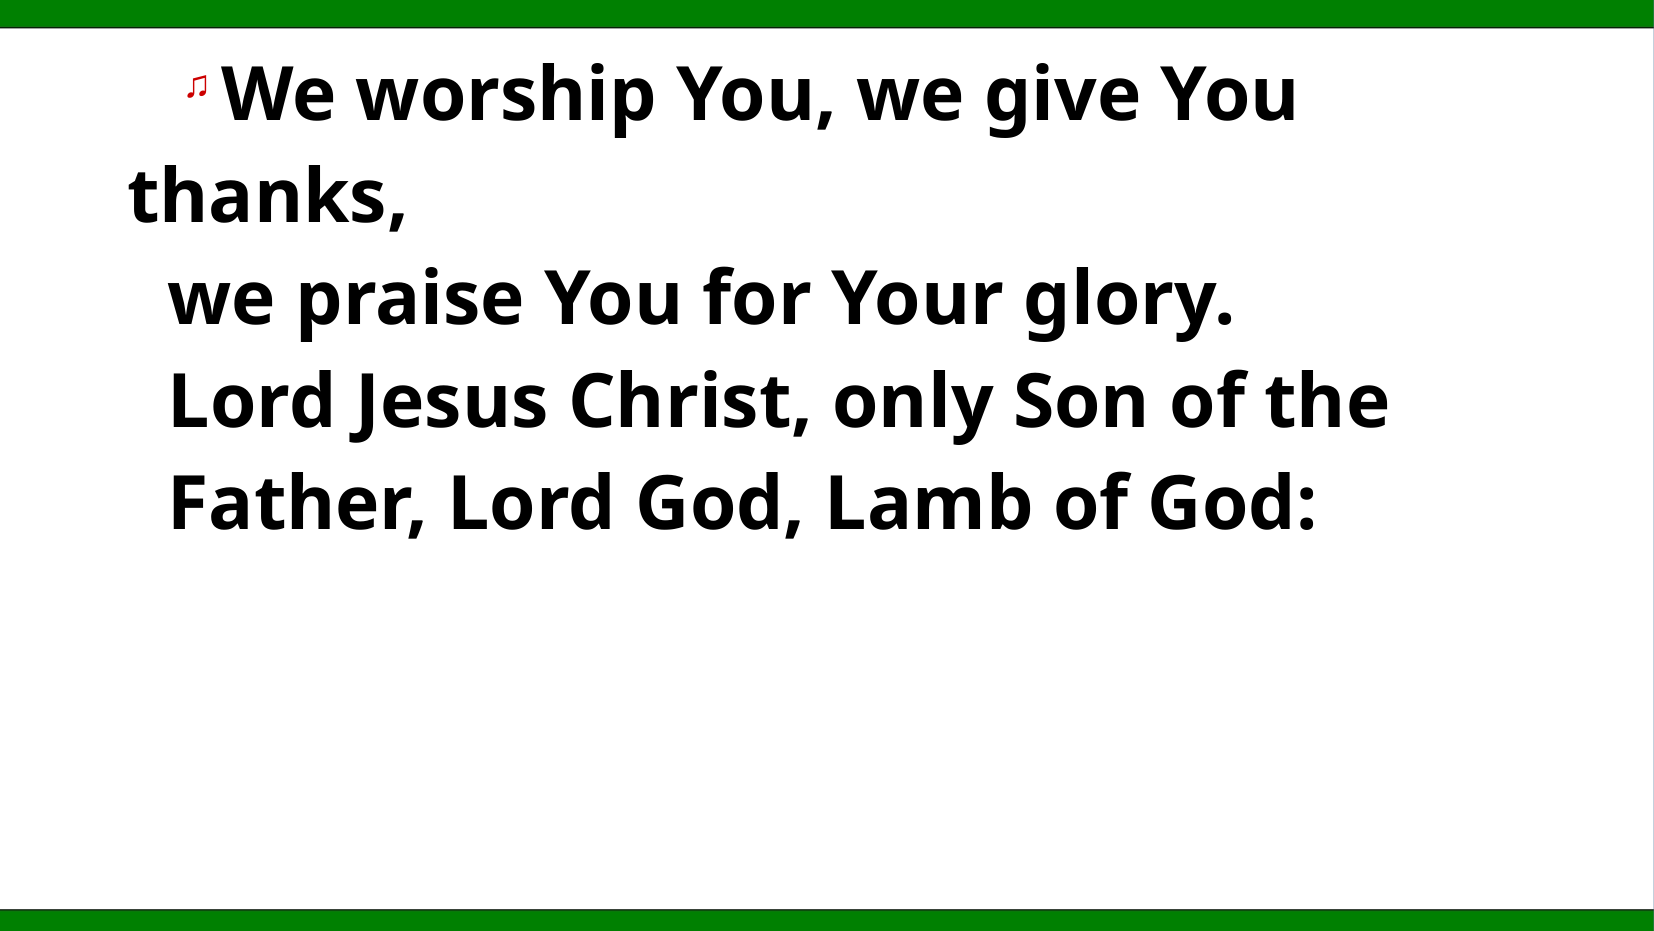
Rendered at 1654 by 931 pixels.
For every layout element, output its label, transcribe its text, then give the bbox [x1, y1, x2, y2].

picture [0, 0, 1654, 931]
text_box ♫ We worship You, we give You thanks, we praise You for Your glory. Lord Jesus Christ, only Son of the Father, Lord God, Lamb of God: [75, 32, 1564, 525]
